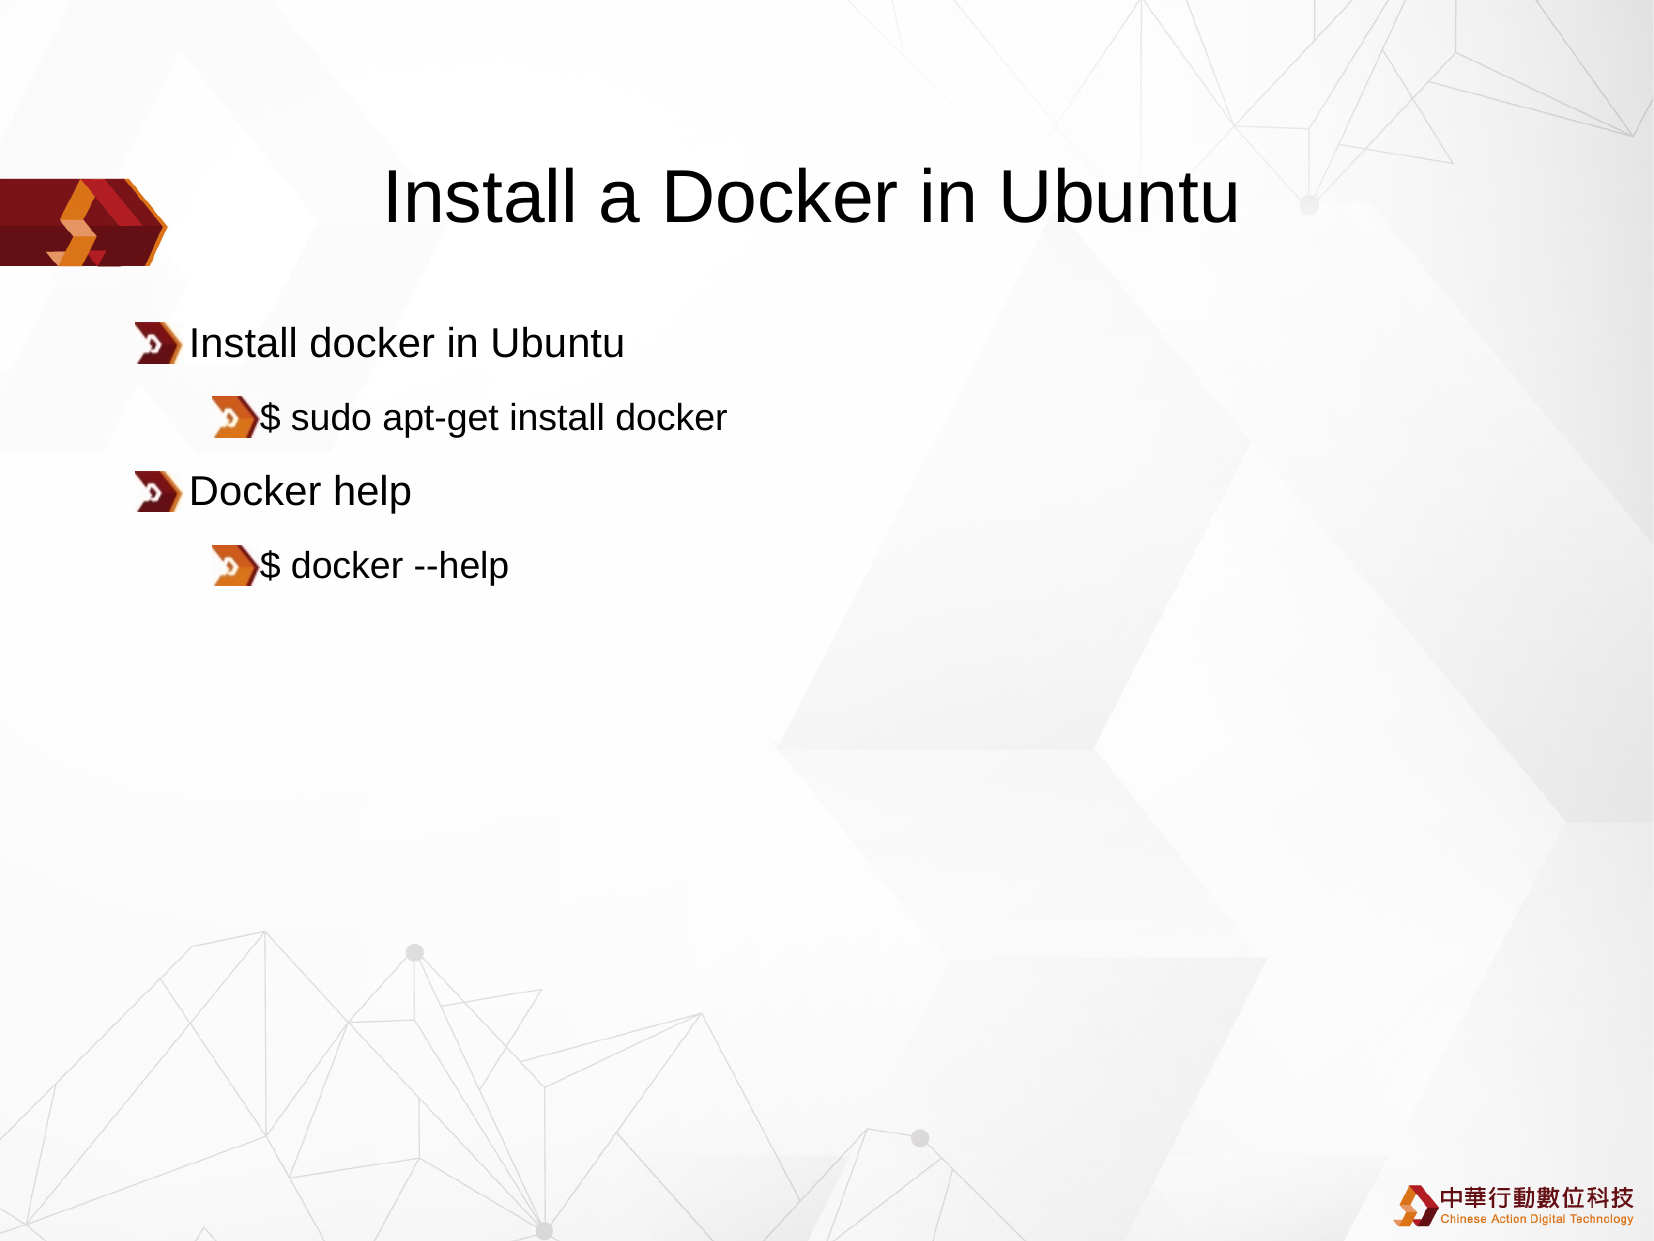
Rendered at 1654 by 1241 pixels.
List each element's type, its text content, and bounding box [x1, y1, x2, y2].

picture [0, 0, 1654, 1241]
list Install docker in Ubuntu $ sudo apt-get install docker Docker help $ docker --help [118, 319, 1571, 1040]
title Install a Docker in Ubuntu [118, 112, 1506, 281]
